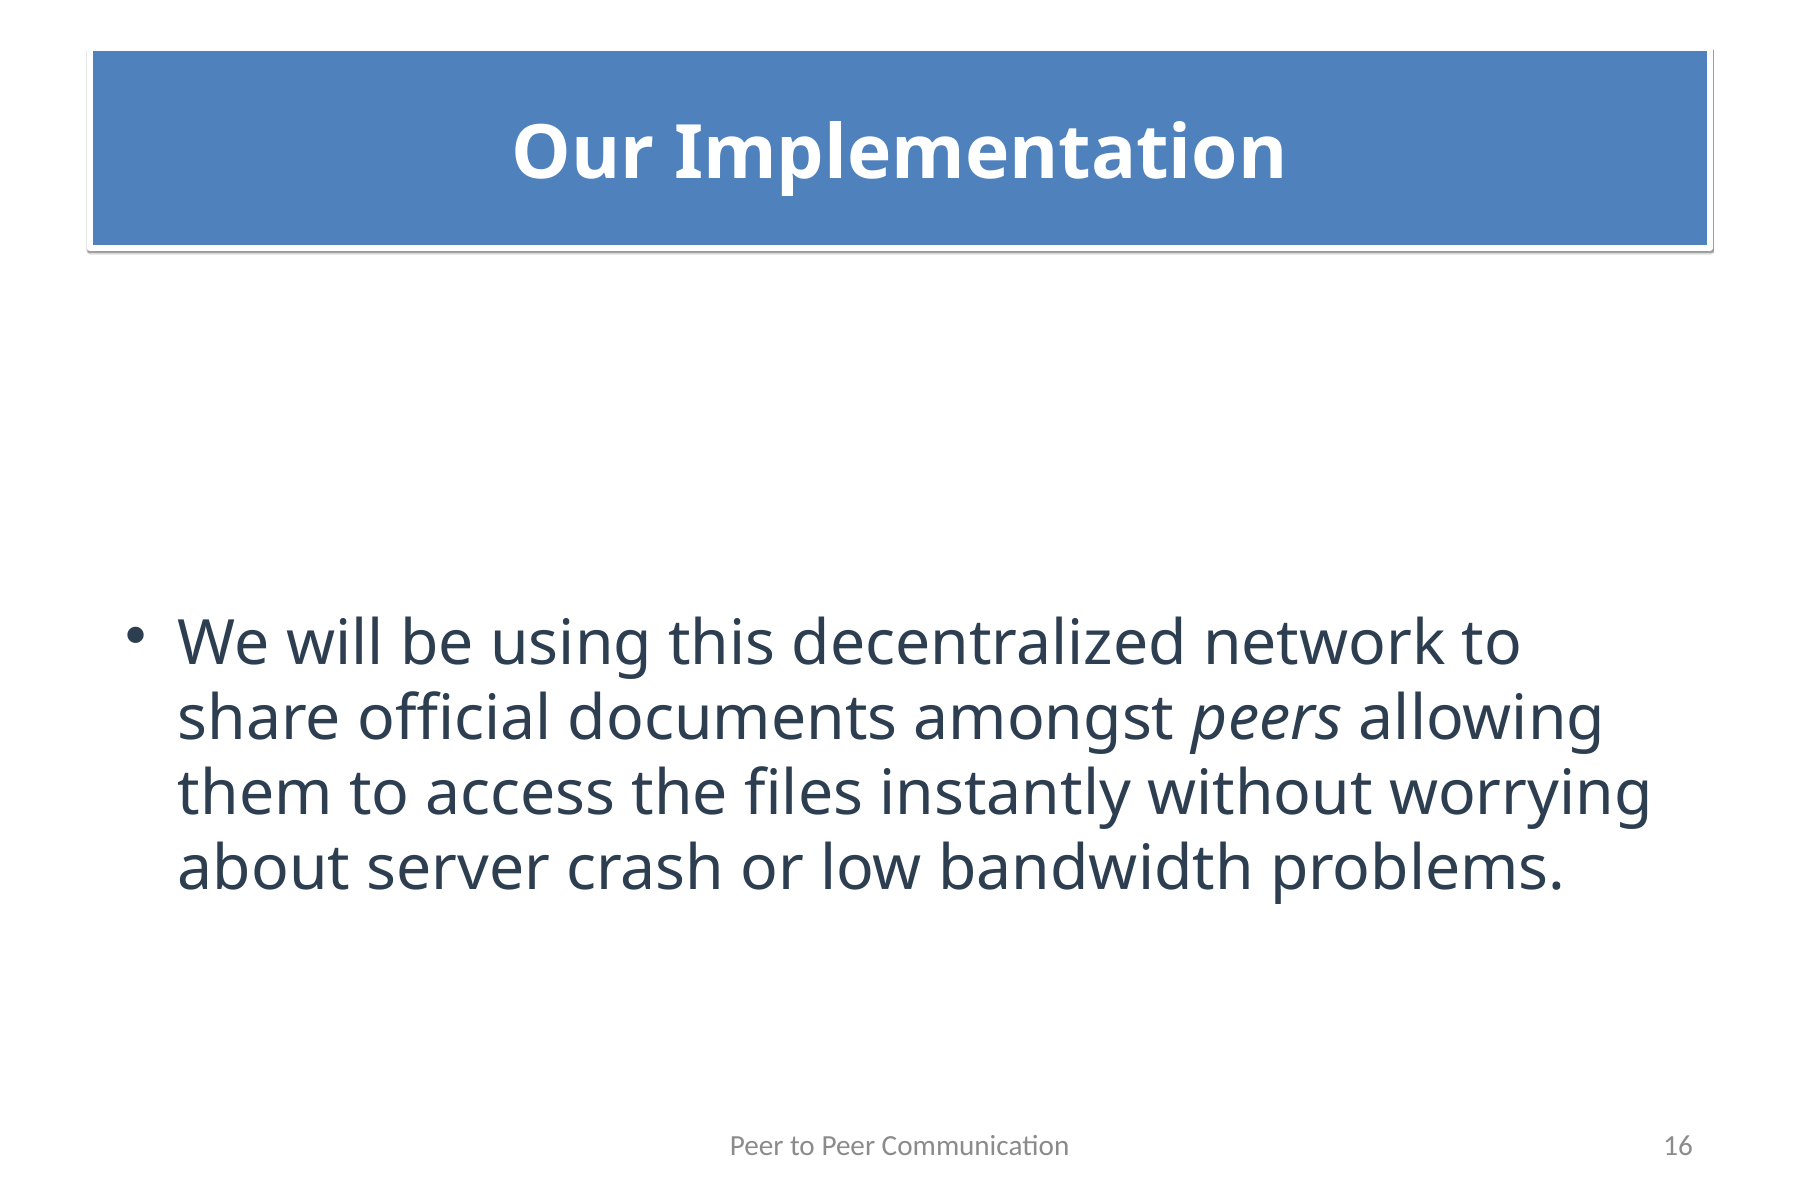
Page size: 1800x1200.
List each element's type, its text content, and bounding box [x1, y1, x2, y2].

title Our Implementation [90, 48, 1710, 249]
slide_number 16 [1290, 1112, 1710, 1177]
footer Peer to Peer Communication [615, 1112, 1185, 1177]
list We will be using this decentralized network to share official documents amongst peers allowing them to access the files instantly without worrying about server crash or low bandwidth problems. [90, 279, 1710, 1072]
